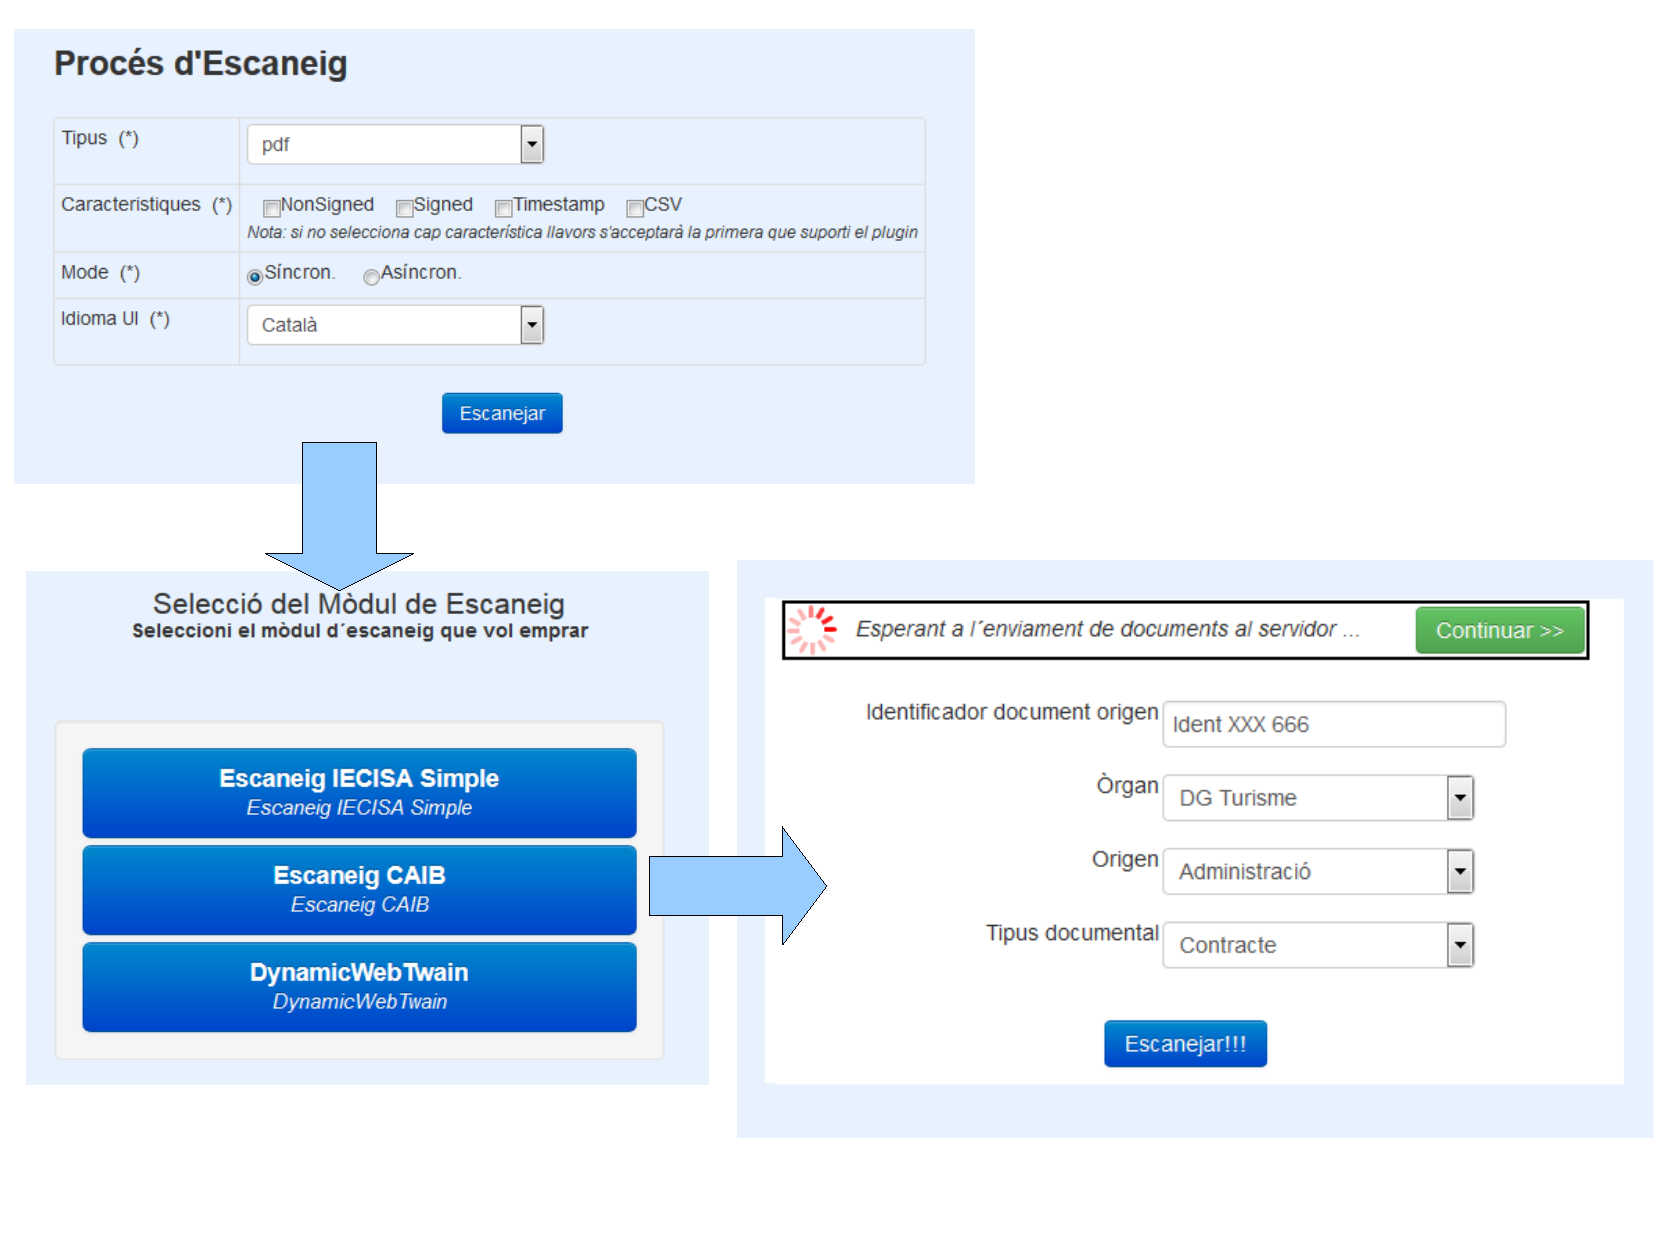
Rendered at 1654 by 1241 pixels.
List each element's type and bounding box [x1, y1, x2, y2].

text_box [265, 442, 414, 591]
picture [14, 29, 975, 484]
picture [737, 560, 1654, 1138]
text_box [649, 826, 827, 945]
picture [26, 571, 709, 1085]
